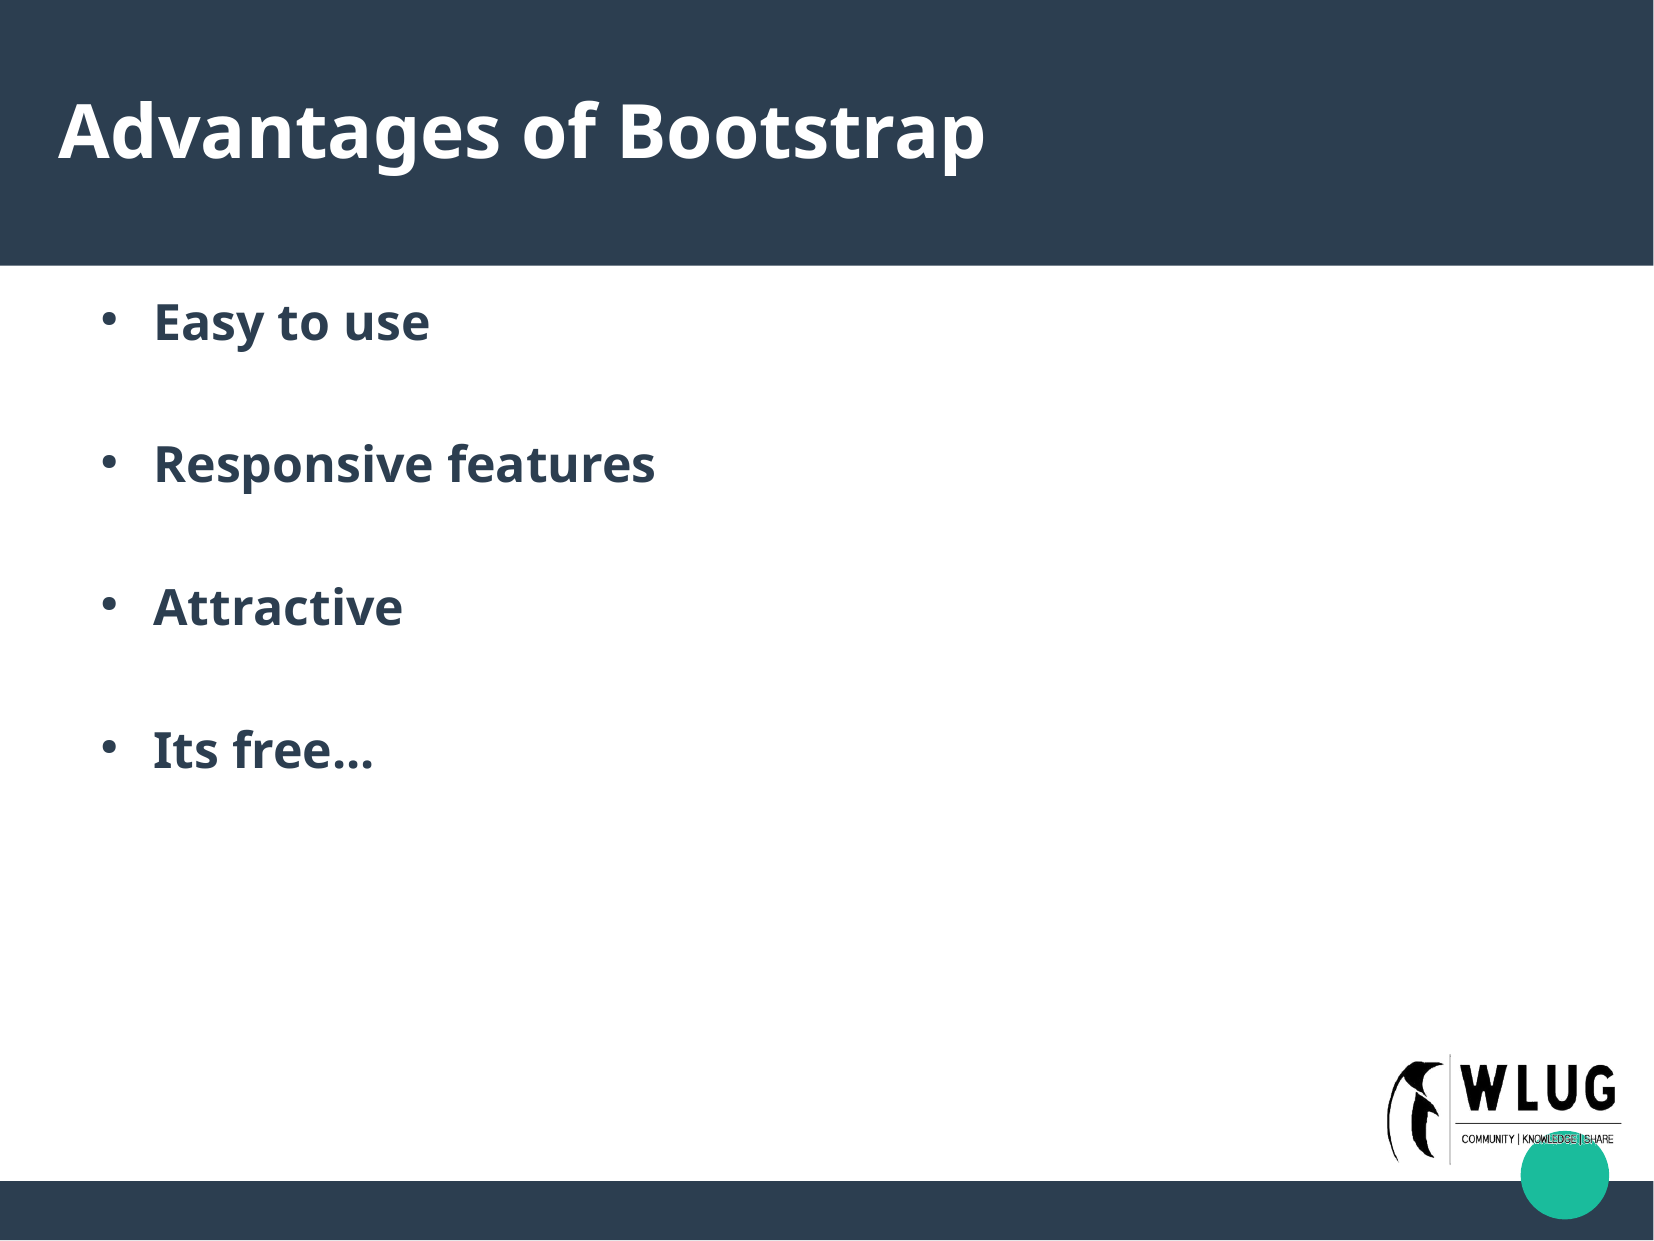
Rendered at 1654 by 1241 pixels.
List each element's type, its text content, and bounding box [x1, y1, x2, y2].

picture [1371, 1046, 1630, 1170]
title Advantages of Bootstrap [59, 49, 1595, 207]
list Easy to use Responsive features Attractive Its free... [82, 290, 1571, 1010]
